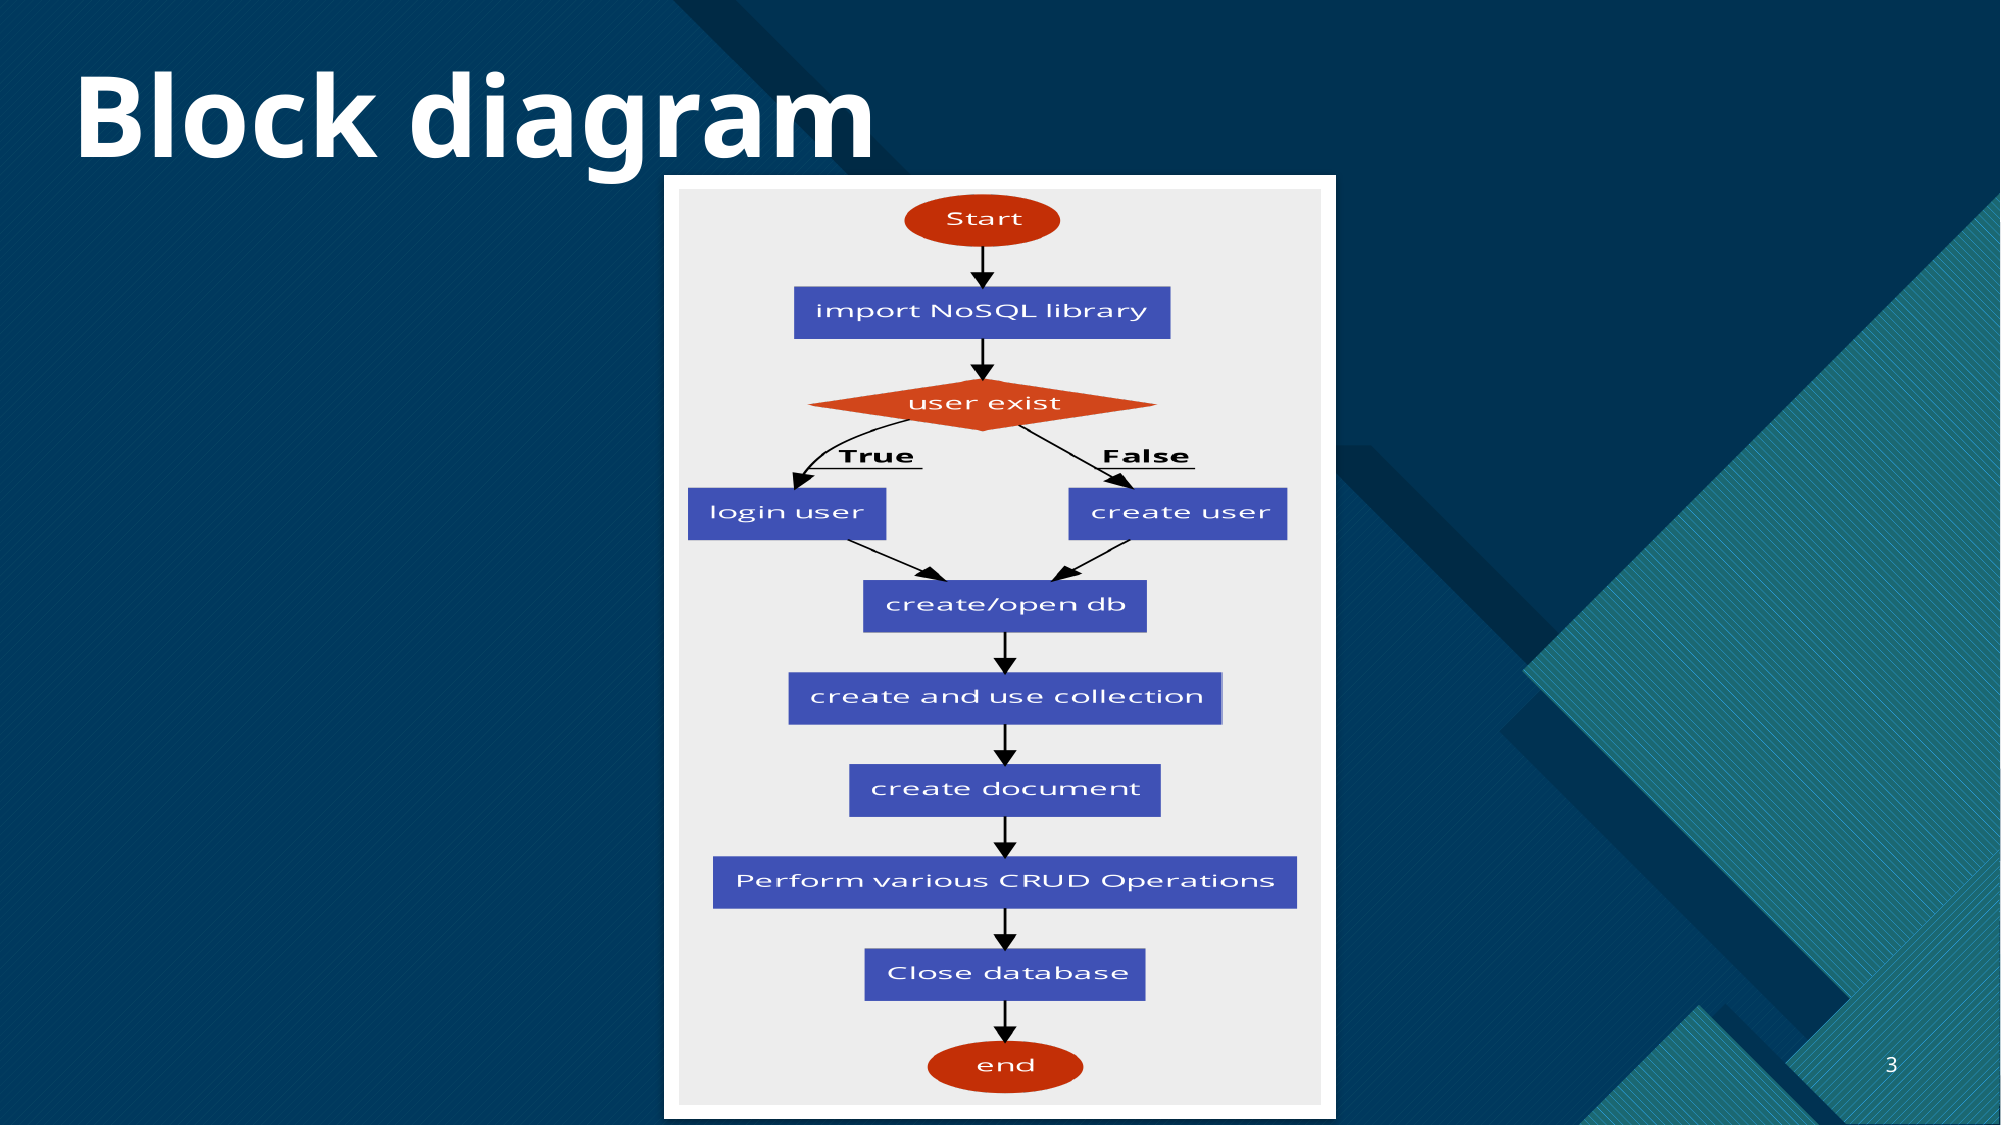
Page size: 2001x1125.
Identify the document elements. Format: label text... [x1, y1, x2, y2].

title Block diagram [56, 48, 1333, 190]
picture [678, 189, 1322, 1105]
